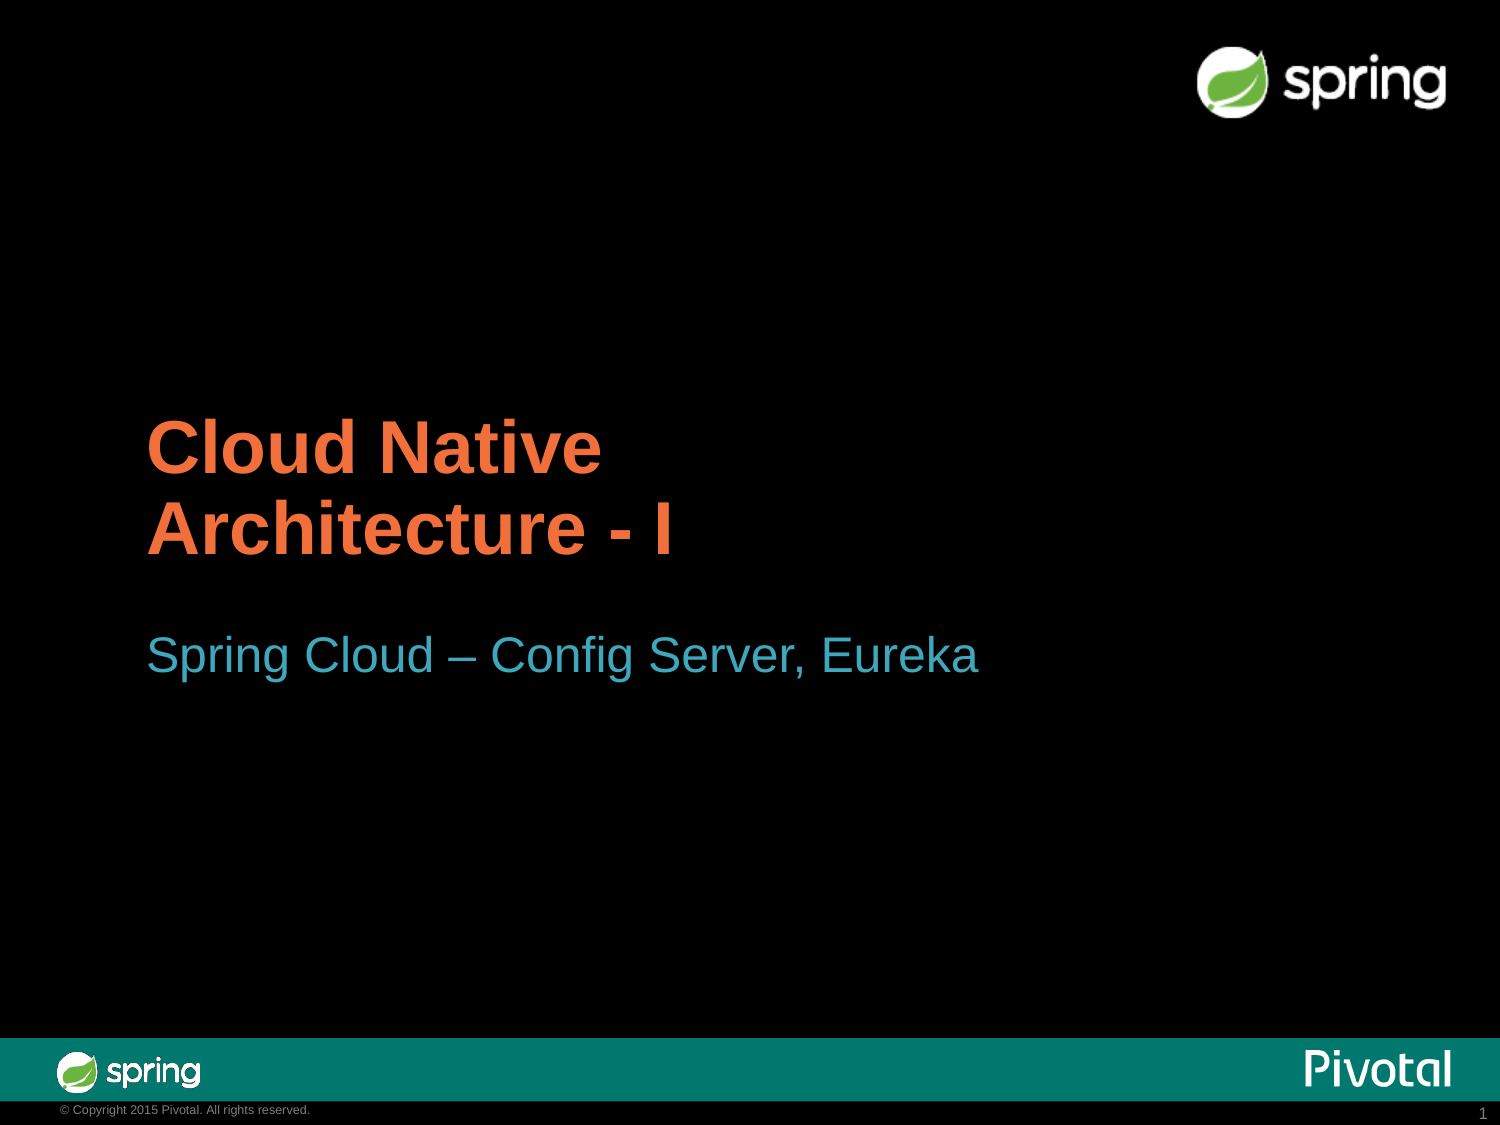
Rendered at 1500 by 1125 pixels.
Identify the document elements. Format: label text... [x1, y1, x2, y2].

picture [1155, 28, 1465, 136]
picture [32, 1041, 210, 1103]
text_box Spring Cloud – Config Server, Eureka [146, 622, 1139, 683]
title Cloud Native Architecture - I [146, 399, 866, 571]
picture [1304, 1047, 1452, 1090]
